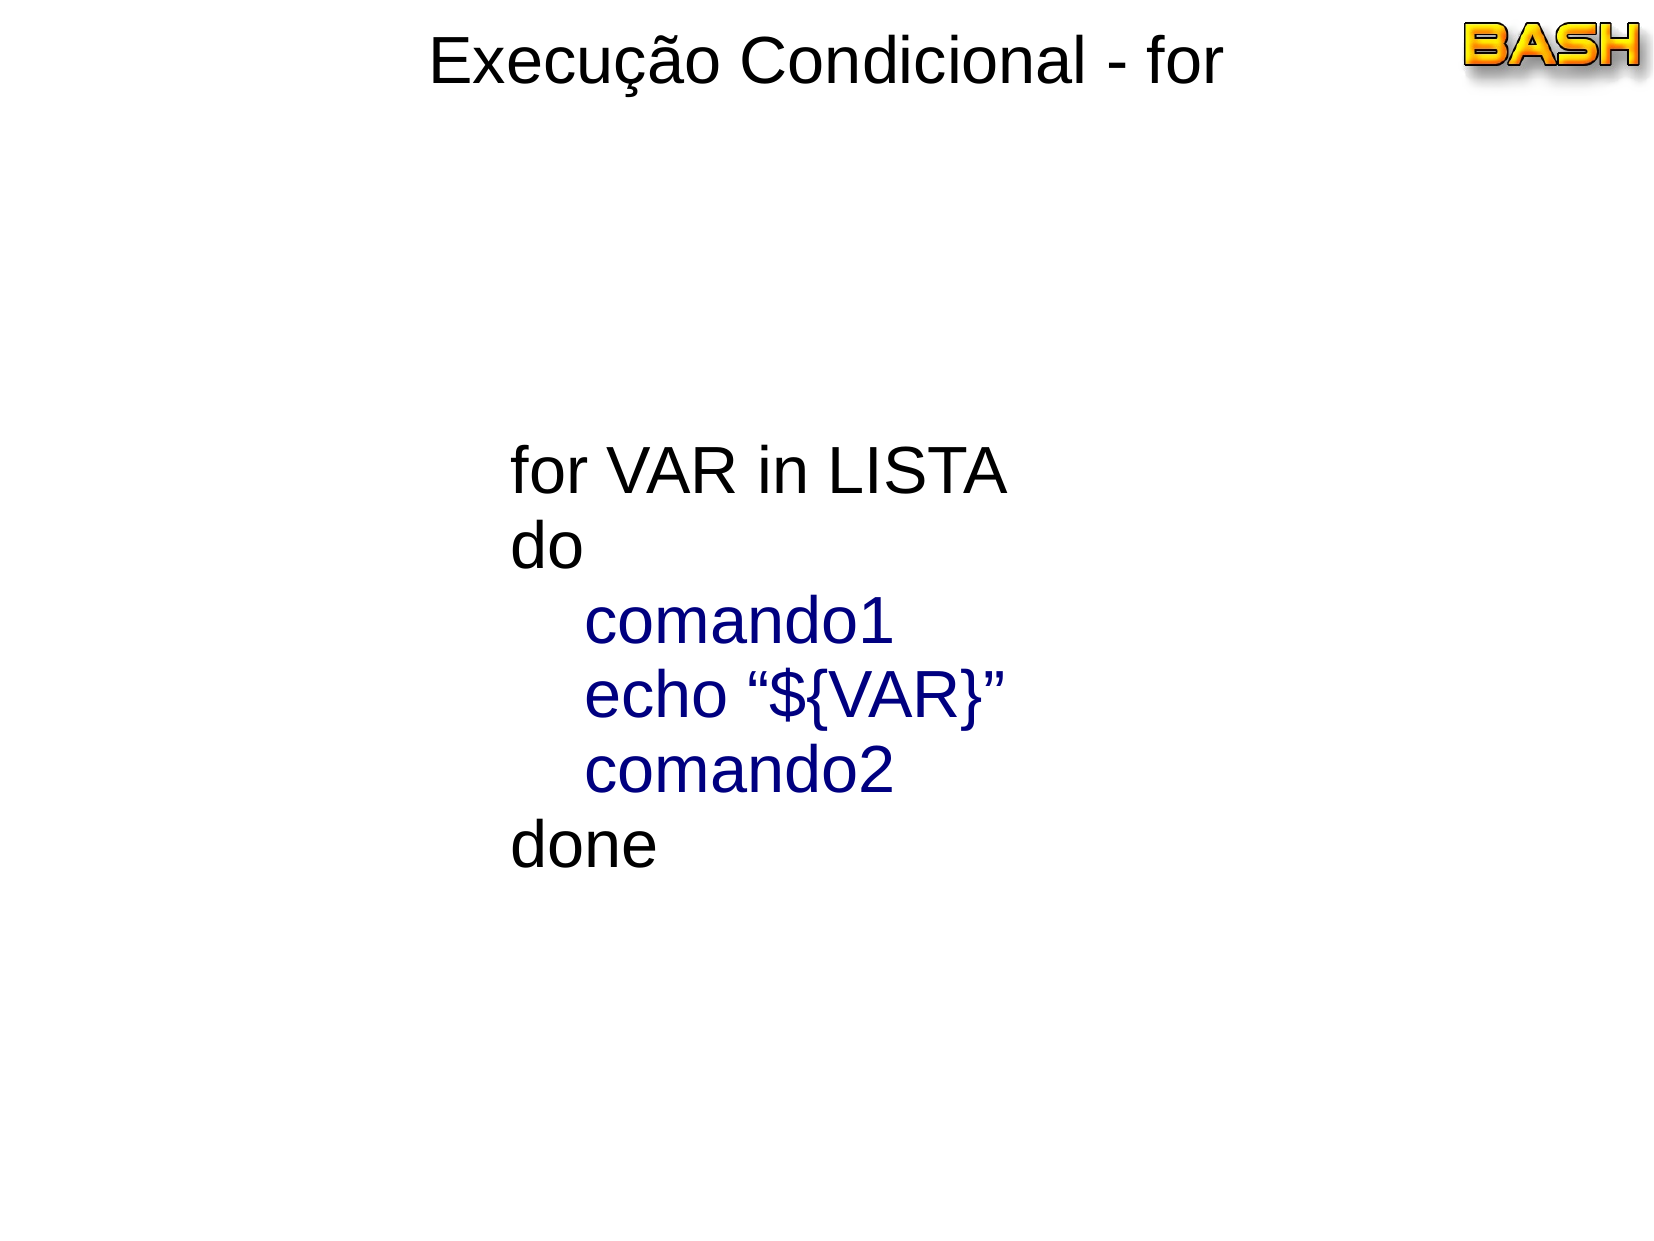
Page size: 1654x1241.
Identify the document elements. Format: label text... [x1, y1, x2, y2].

title for VAR in LISTA do comando1 echo “${VAR}” comando2 done [510, 433, 1146, 882]
title Execução Condicional - for [82, 22, 1571, 98]
picture [1450, 0, 1654, 96]
